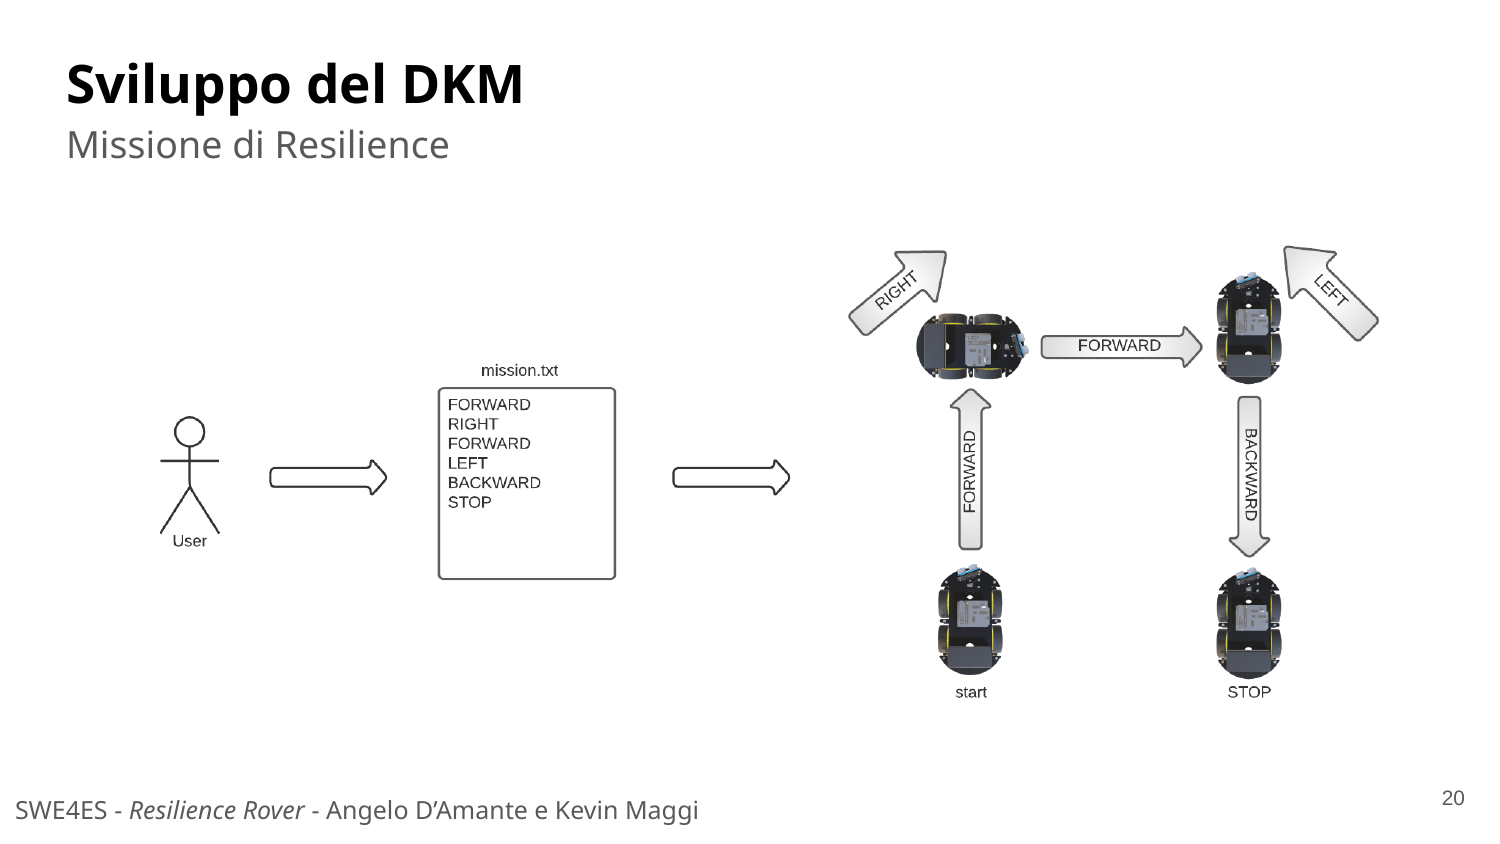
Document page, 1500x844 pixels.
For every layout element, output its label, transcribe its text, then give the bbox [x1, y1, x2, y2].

list Missione di Resilience [51, 99, 1449, 194]
slide_number <number> [1389, 764, 1480, 830]
picture [72, 187, 1428, 738]
title Sviluppo del DKM [51, 35, 1449, 99]
